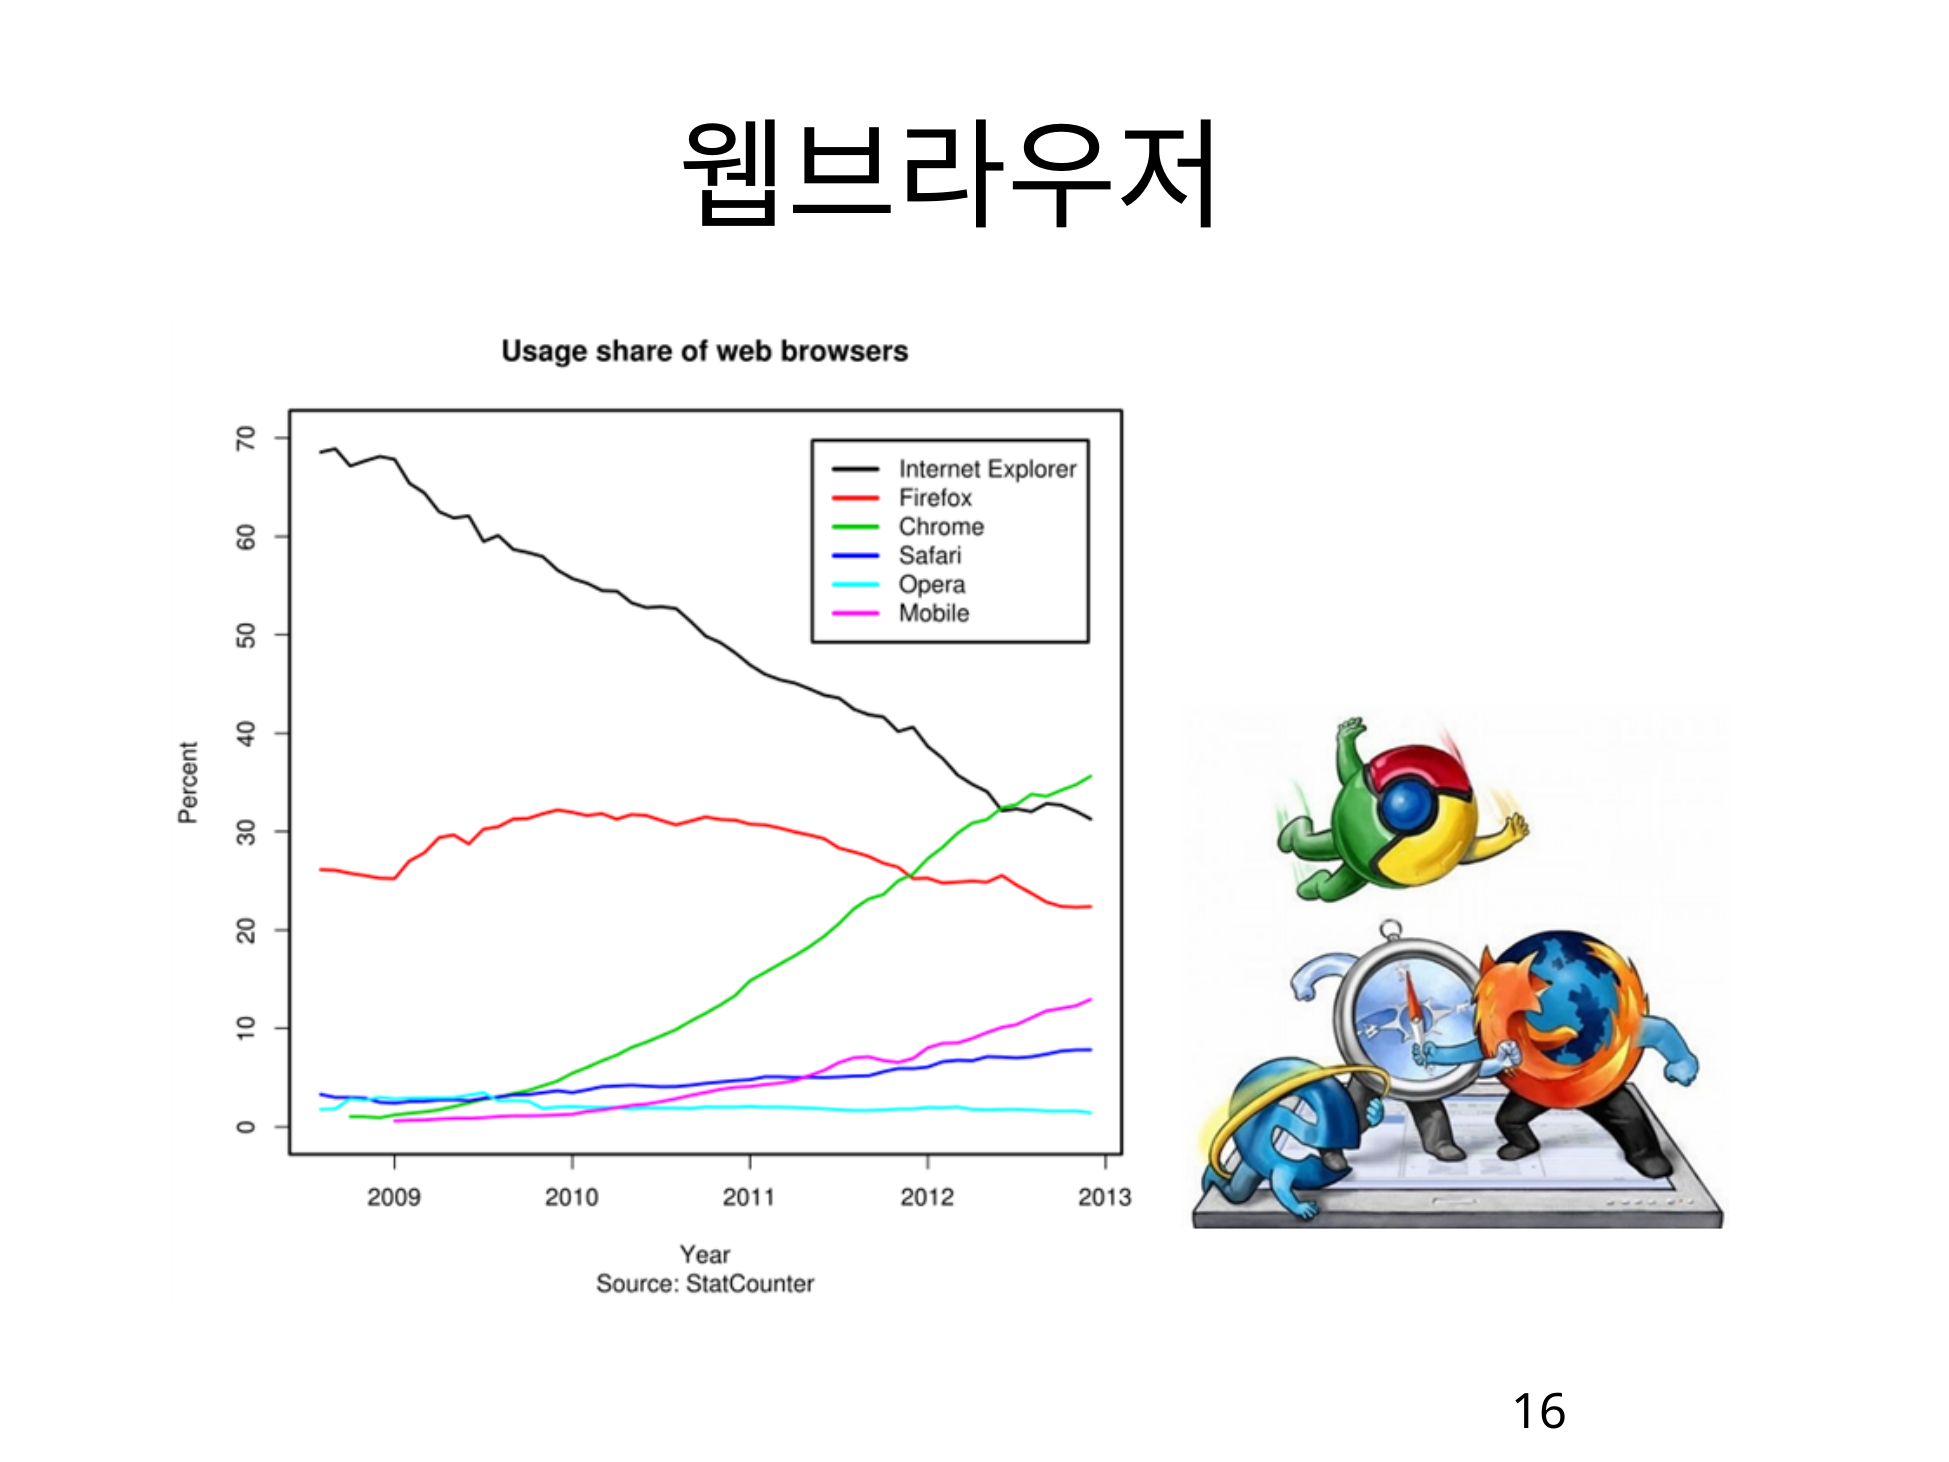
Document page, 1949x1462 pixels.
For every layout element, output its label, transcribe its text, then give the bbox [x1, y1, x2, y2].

title 웹브라우저 [156, 92, 1749, 255]
slide_number <숫자> [1496, 1372, 1899, 1462]
picture [156, 317, 1749, 1307]
